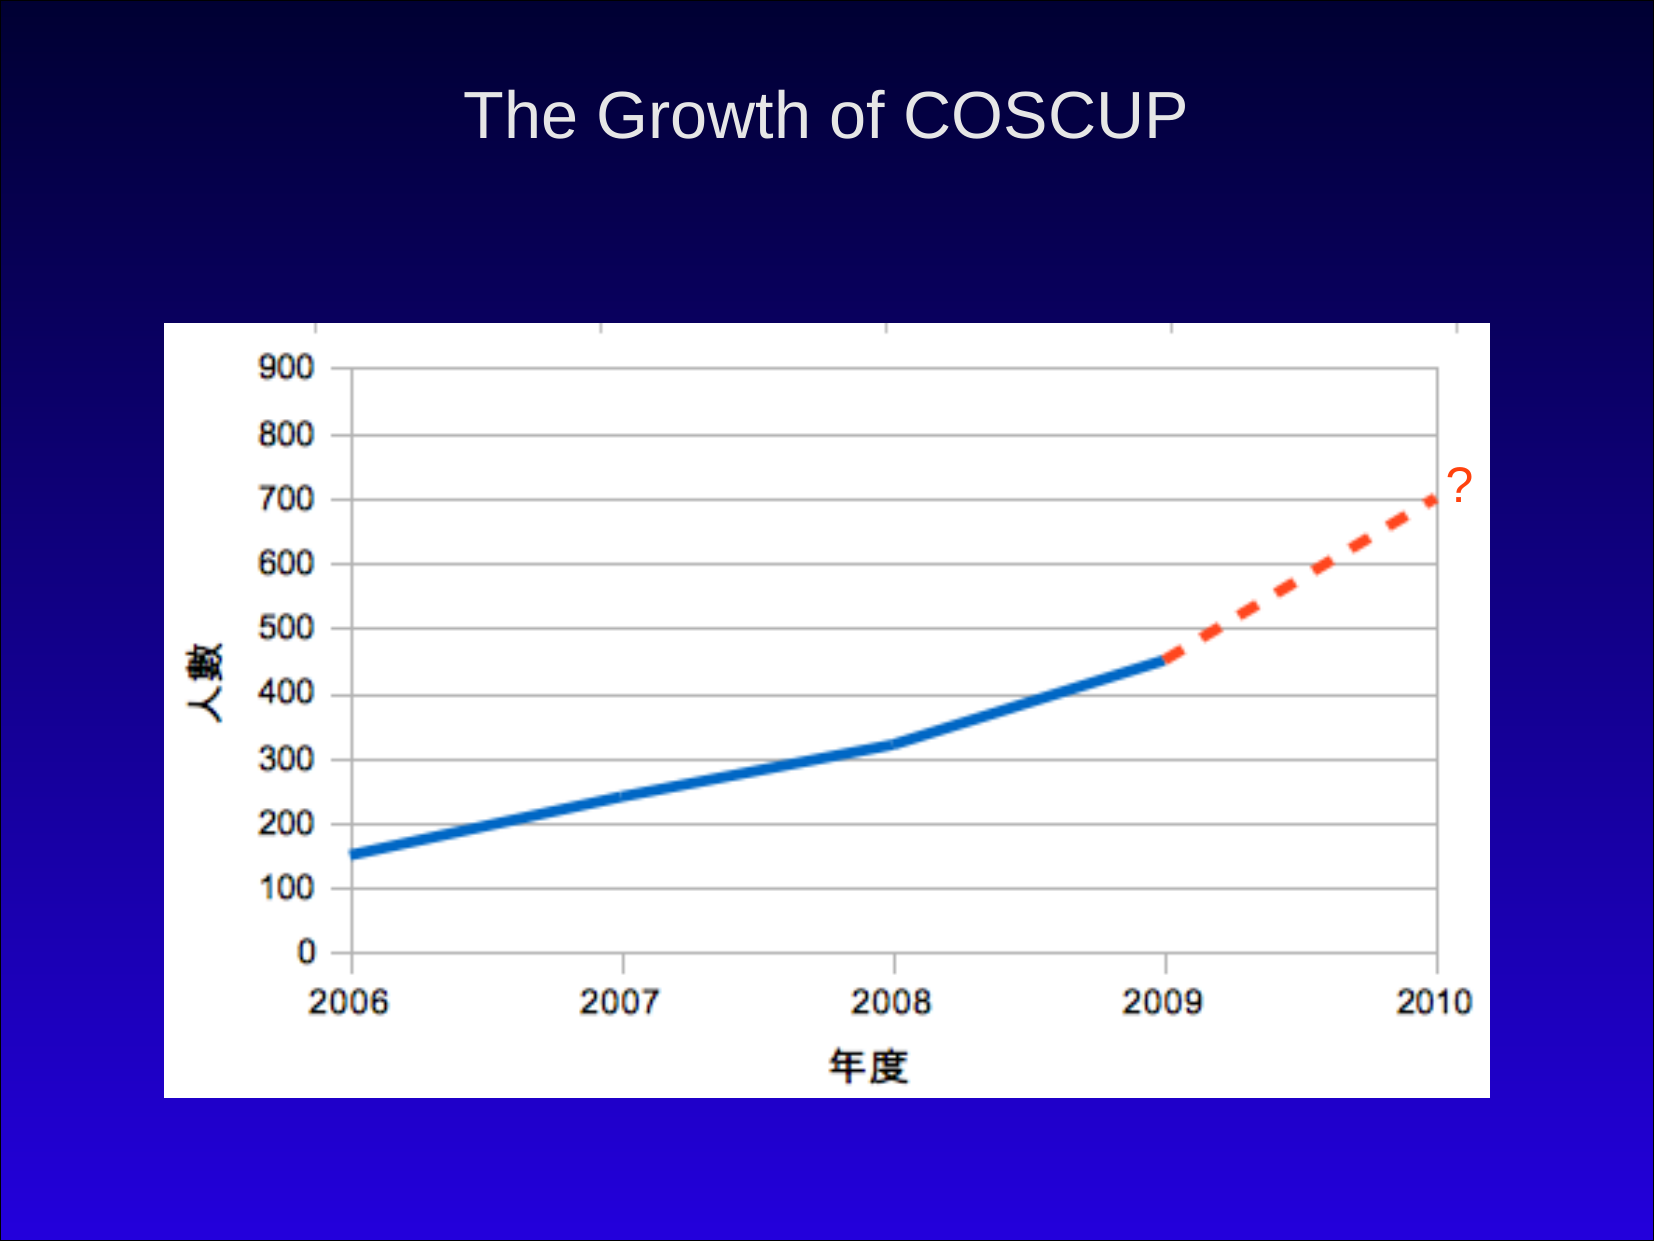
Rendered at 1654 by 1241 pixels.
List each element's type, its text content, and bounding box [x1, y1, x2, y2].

picture [164, 323, 1490, 1098]
text_box ? [1430, 450, 1538, 521]
title The Growth of COSCUP [82, 49, 1571, 182]
